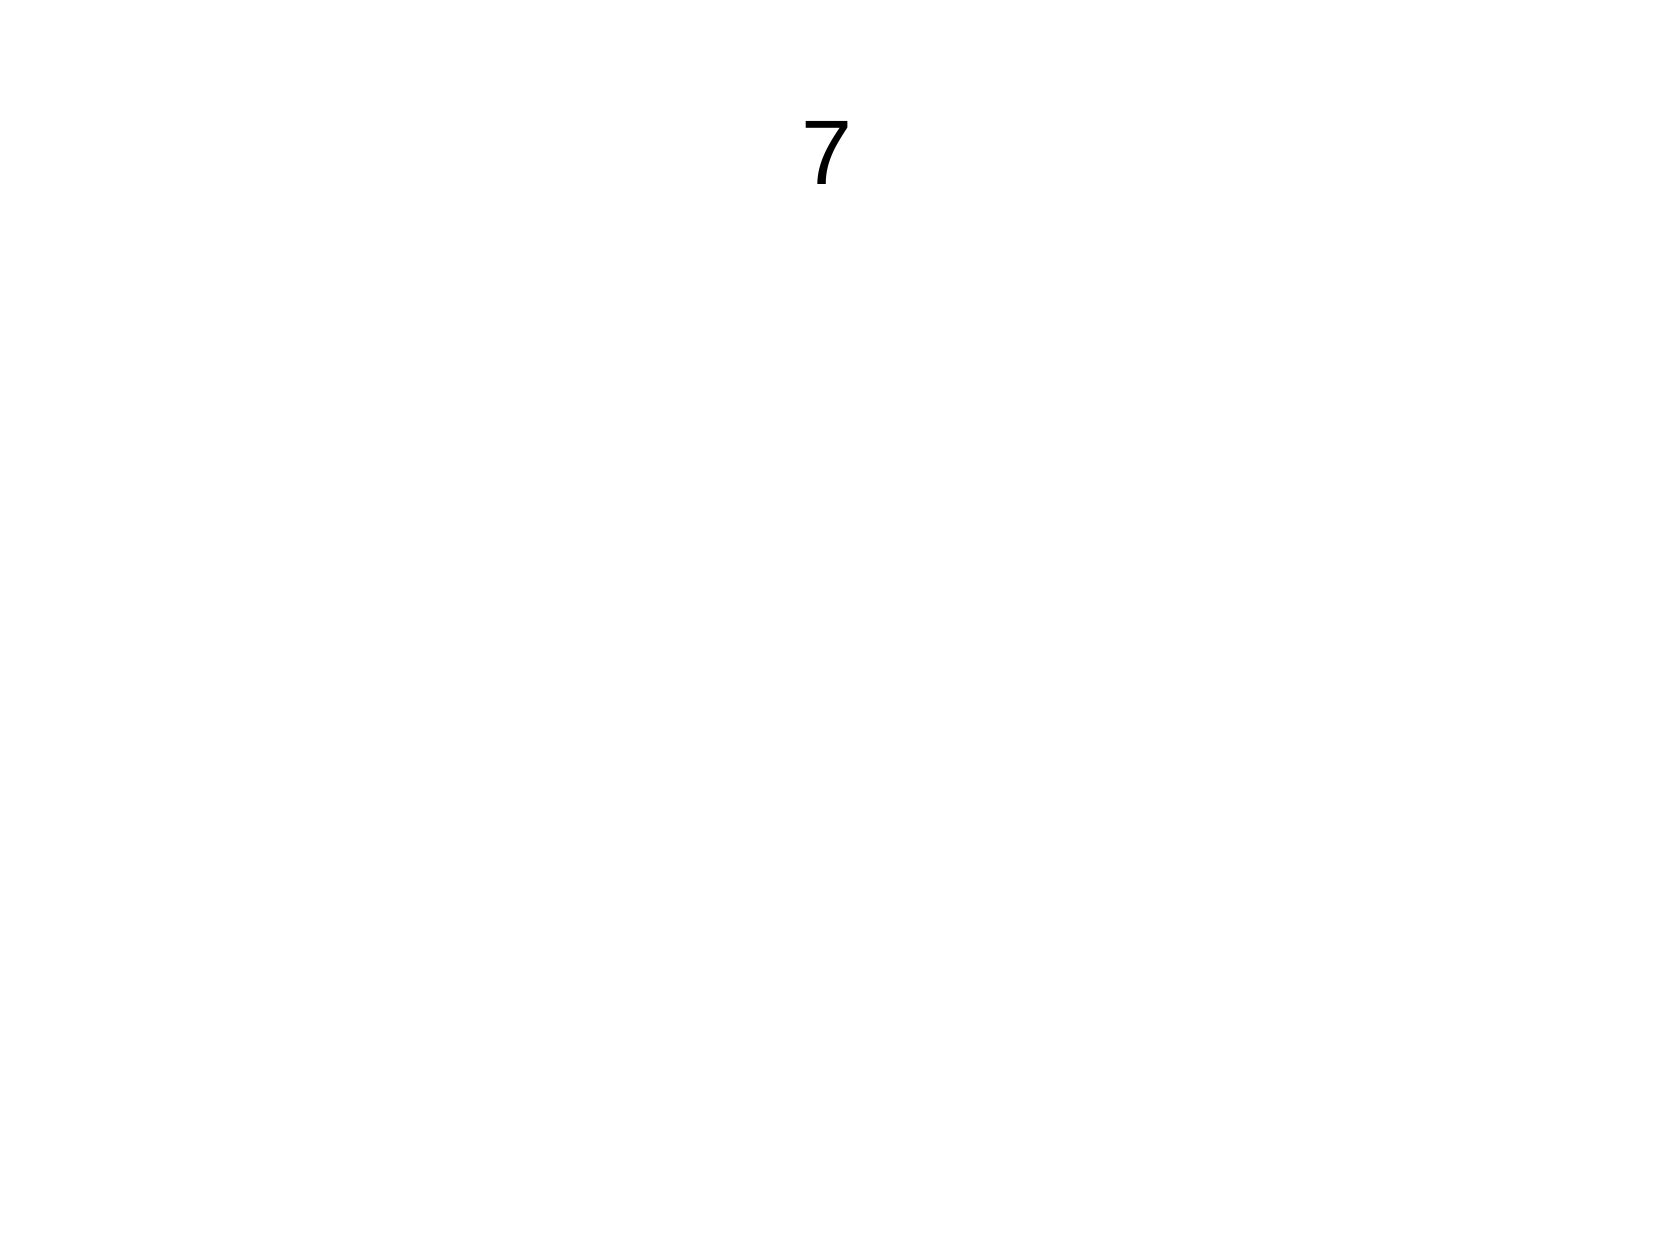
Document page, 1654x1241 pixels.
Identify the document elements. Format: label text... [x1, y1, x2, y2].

title 7 [82, 49, 1571, 257]
